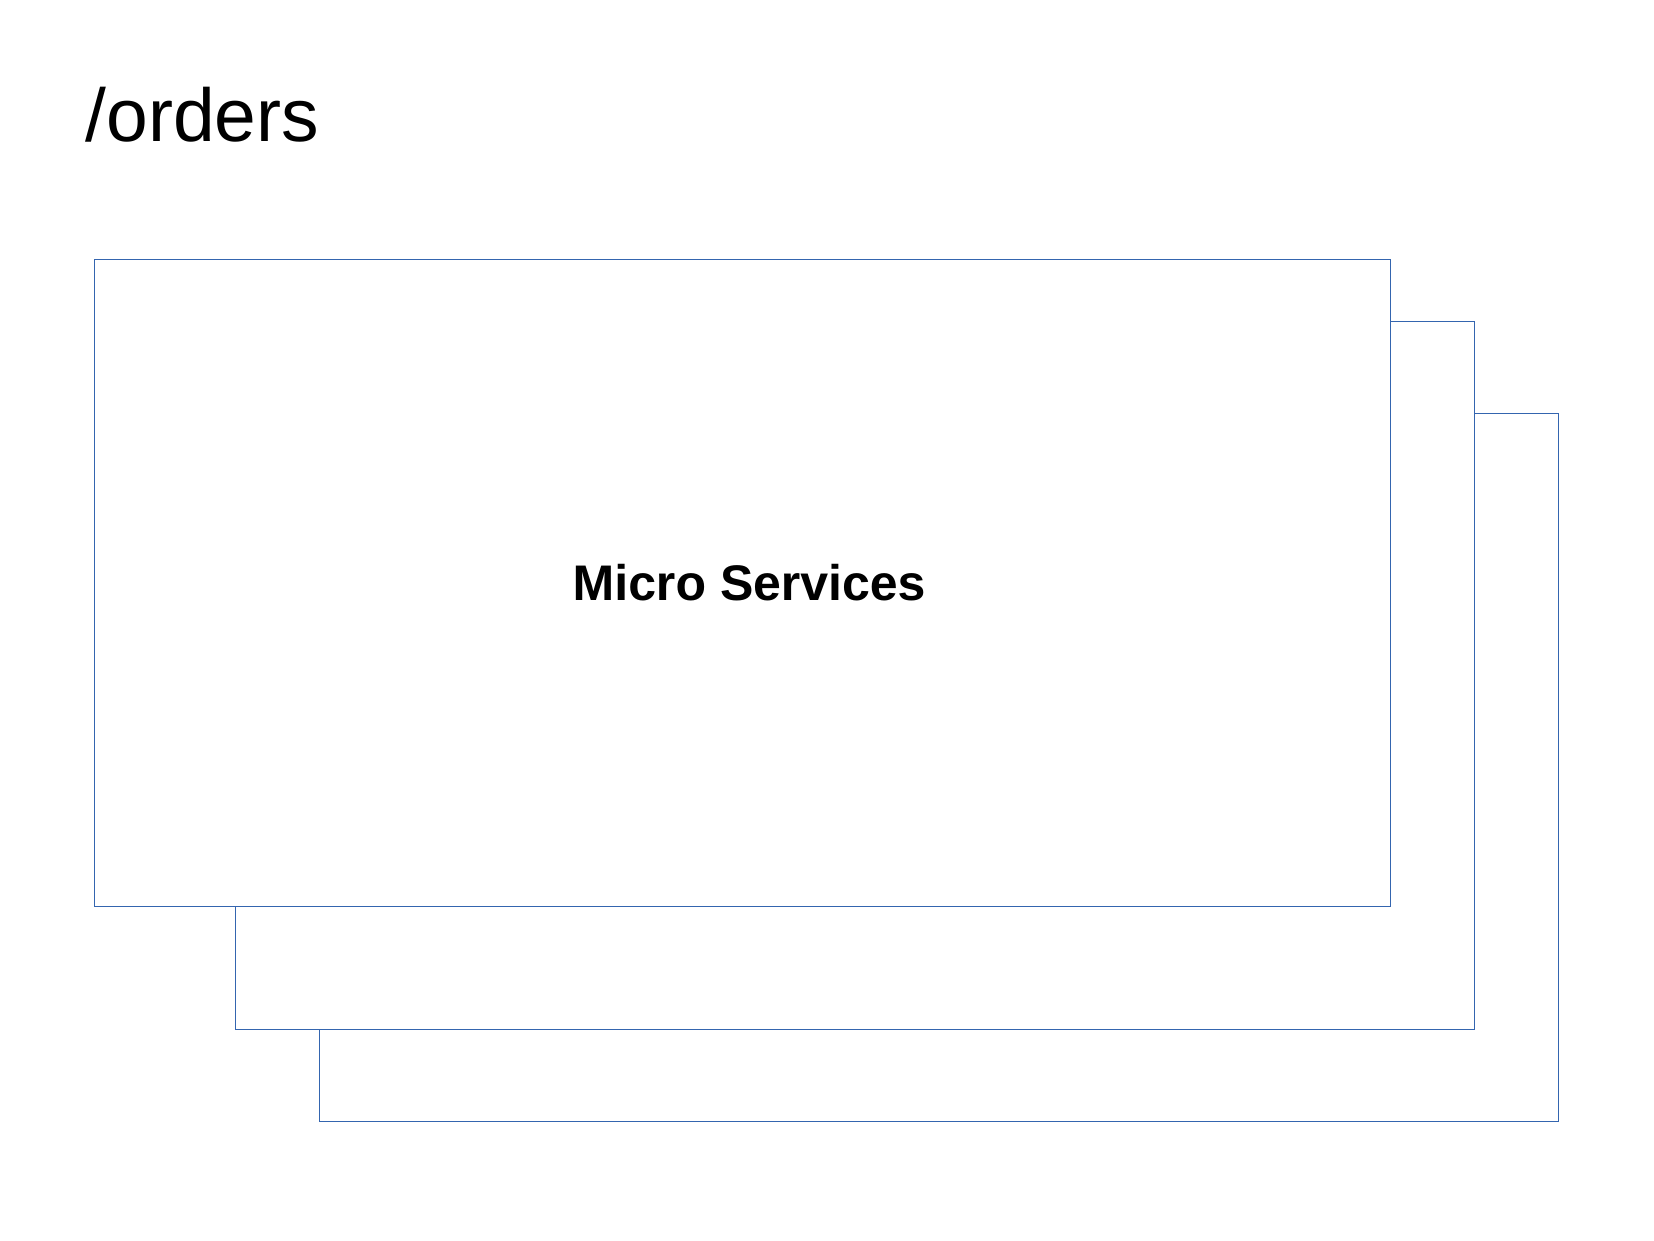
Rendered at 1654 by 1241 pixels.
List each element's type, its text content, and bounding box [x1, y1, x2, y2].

text_box Micro Services [94, 259, 1391, 907]
text_box New Micro Service [235, 321, 1475, 1030]
text_box /orders [70, 66, 335, 166]
